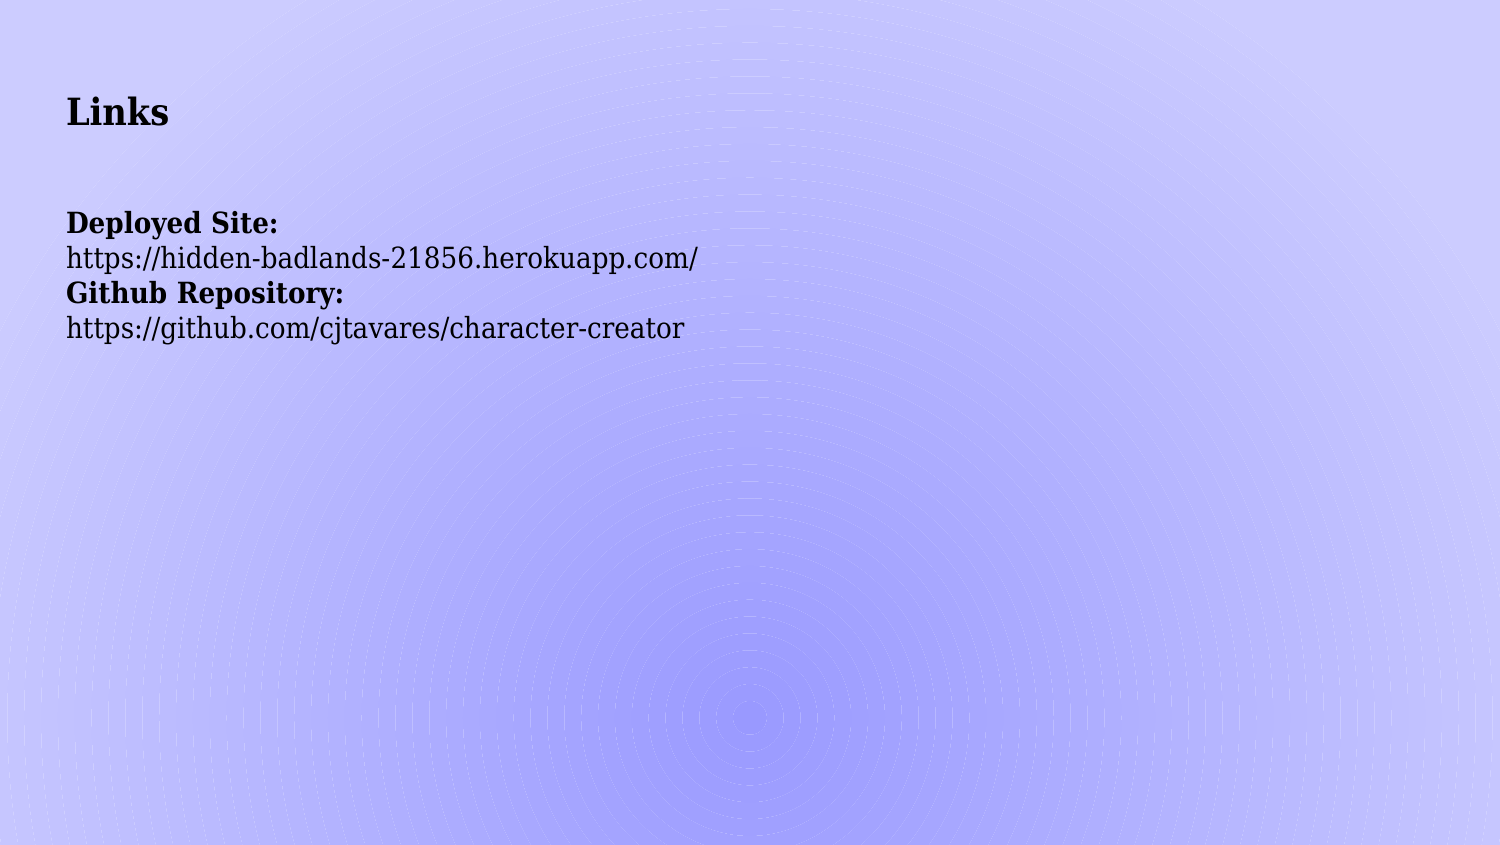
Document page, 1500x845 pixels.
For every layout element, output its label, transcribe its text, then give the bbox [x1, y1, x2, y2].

list Deployed Site: https://hidden-badlands-21856.herokuapp.com/ Github Repository: https://github.com/cjtavares/character-creator [51, 189, 1449, 751]
title Links [51, 73, 1449, 168]
